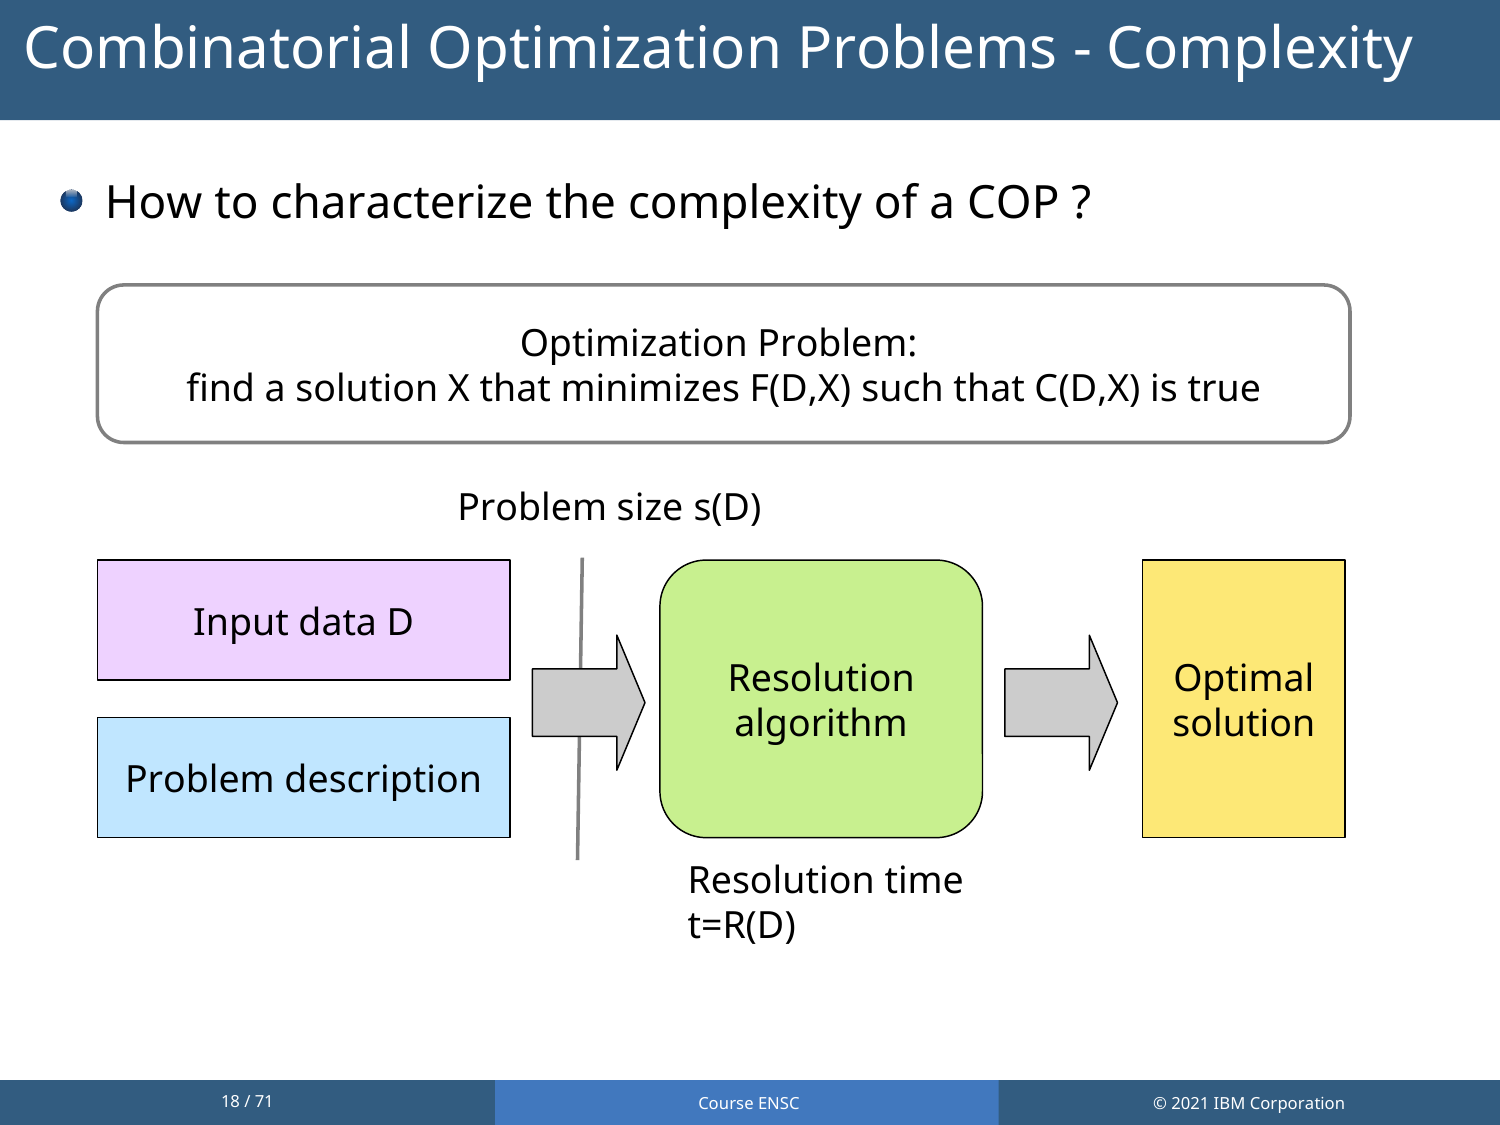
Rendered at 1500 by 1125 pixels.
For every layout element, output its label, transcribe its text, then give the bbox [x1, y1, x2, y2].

text_box [532, 635, 646, 771]
text_box Problem size s(D) [442, 476, 811, 581]
text_box Optimization Problem: find a solution X that minimizes F(D,X) such that C(D,X) is true [97, 284, 1351, 443]
text_box Input data D [97, 560, 510, 681]
title Combinatorial Optimization Problems - Complexity [0, 0, 1500, 121]
text_box Optimal solution [1142, 560, 1346, 838]
text_box Resolution time t=R(D) [672, 848, 970, 954]
list How to characterize the complexity of a COP ? [45, 165, 1441, 278]
text_box [1004, 635, 1118, 771]
text_box Resolution algorithm [659, 560, 983, 838]
text_box Problem description [97, 717, 510, 838]
